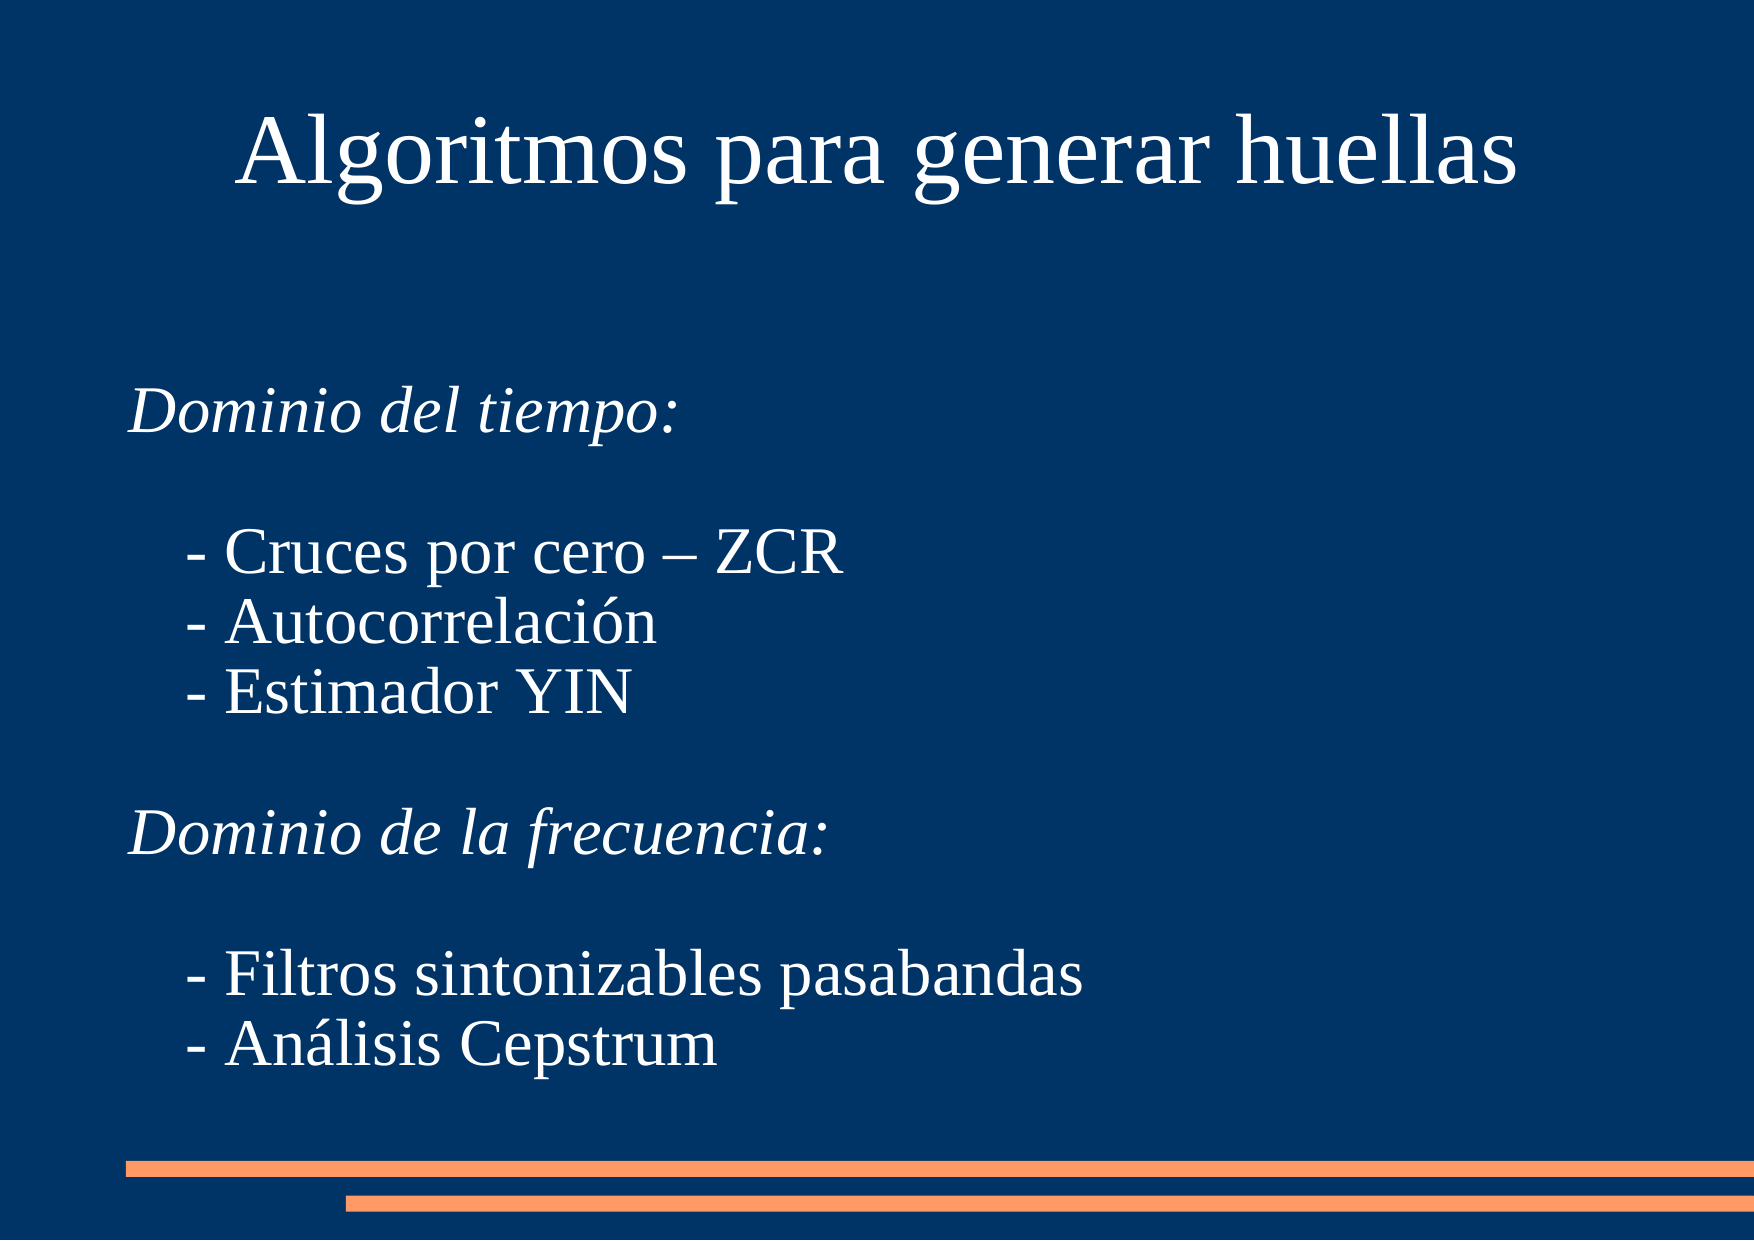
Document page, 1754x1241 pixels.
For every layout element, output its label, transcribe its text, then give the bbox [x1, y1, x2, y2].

subtitle Dominio del tiempo: - Cruces por cero – ZCR - Autocorrelación - Estimador YIN Dominio de la frecuencia: - Filtros sintonizables pasabandas - Análisis Cepstrum [128, 329, 1655, 1124]
title Algoritmos para generar huellas [128, 53, 1626, 246]
